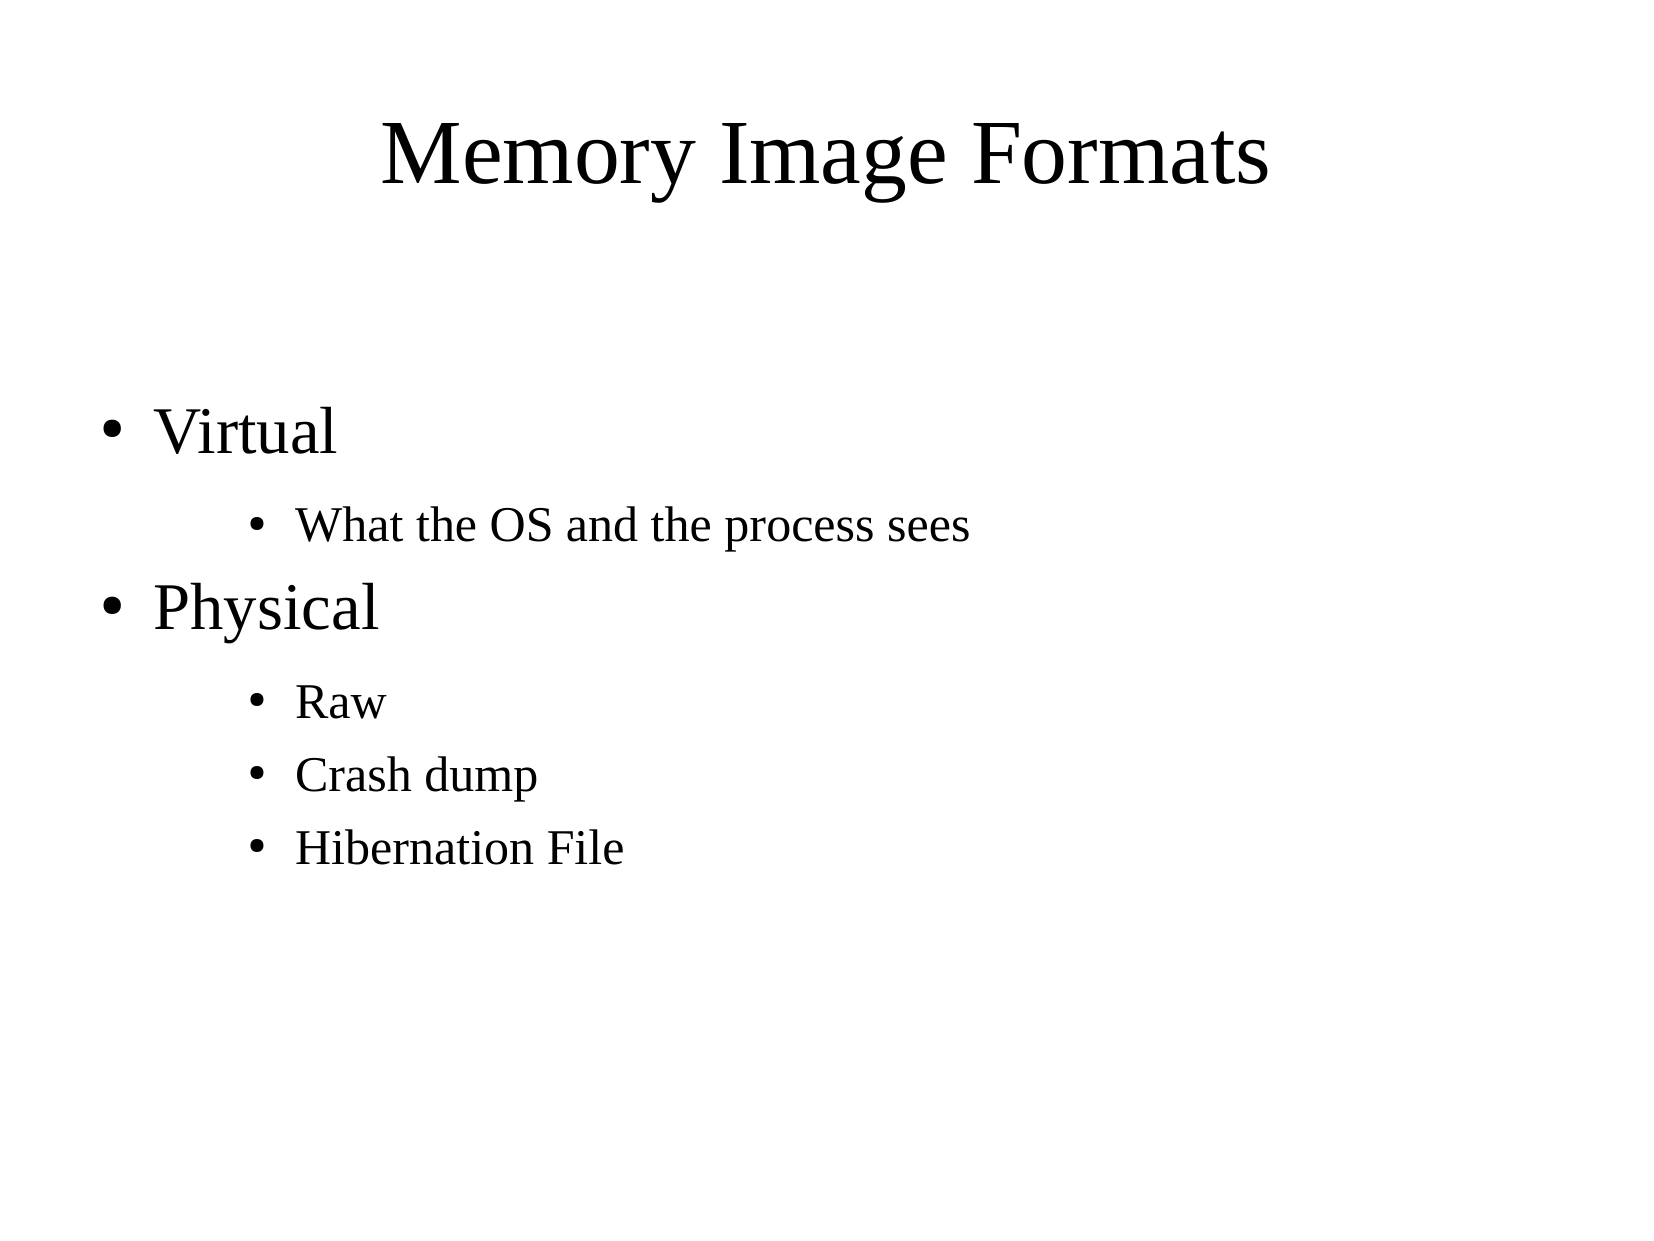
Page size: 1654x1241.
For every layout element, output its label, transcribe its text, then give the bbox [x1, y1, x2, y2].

title Memory Image Formats [82, 49, 1571, 257]
list Virtual What the OS and the process sees Physical Raw Crash dump Hibernation File [82, 290, 1571, 1010]
